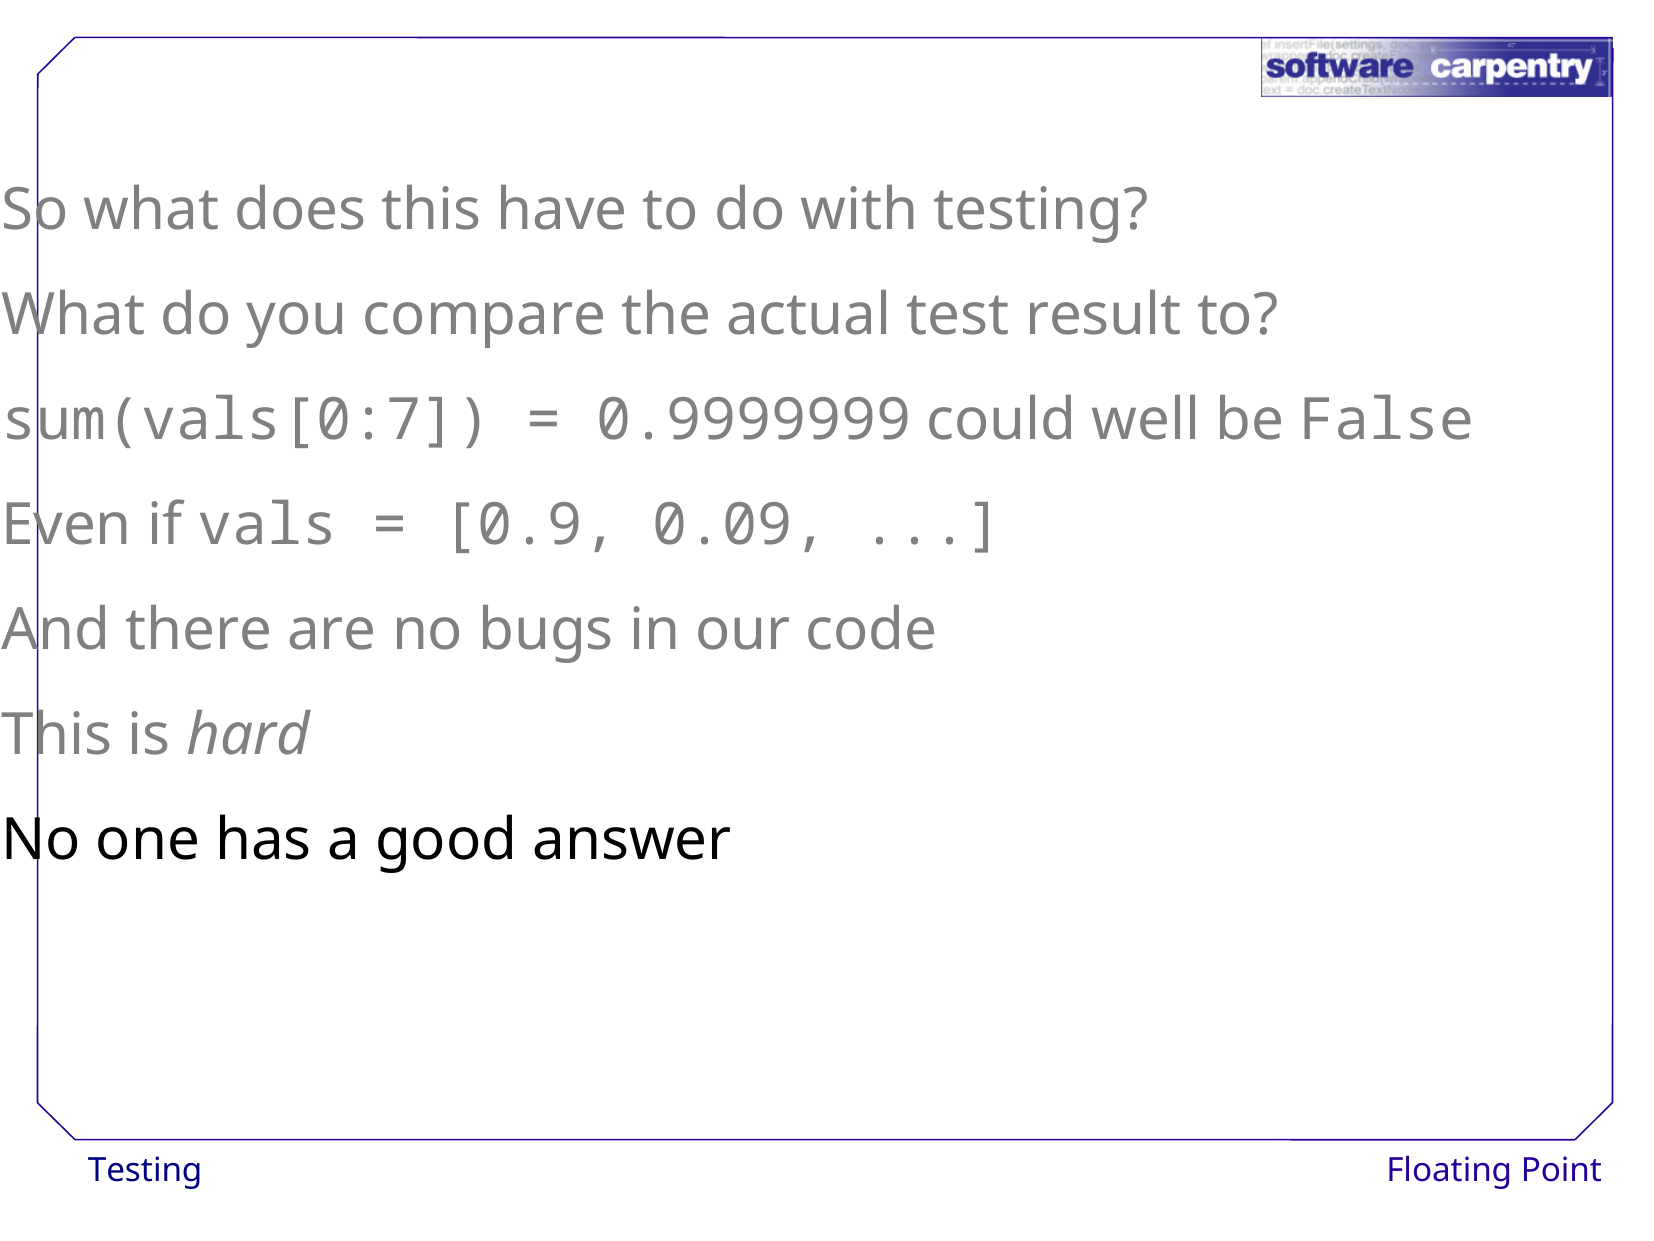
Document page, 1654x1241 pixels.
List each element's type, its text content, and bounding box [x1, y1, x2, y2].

text_box So what does this have to do with testing? What do you compare the actual test result to? sum(vals[0:7]) = 0.9999999 could well be False Even if vals = [0.9, 0.09, ...] And there are no bugs in our code This is hard No one has a good answer [0, 128, 1640, 879]
picture [1261, 39, 1613, 97]
